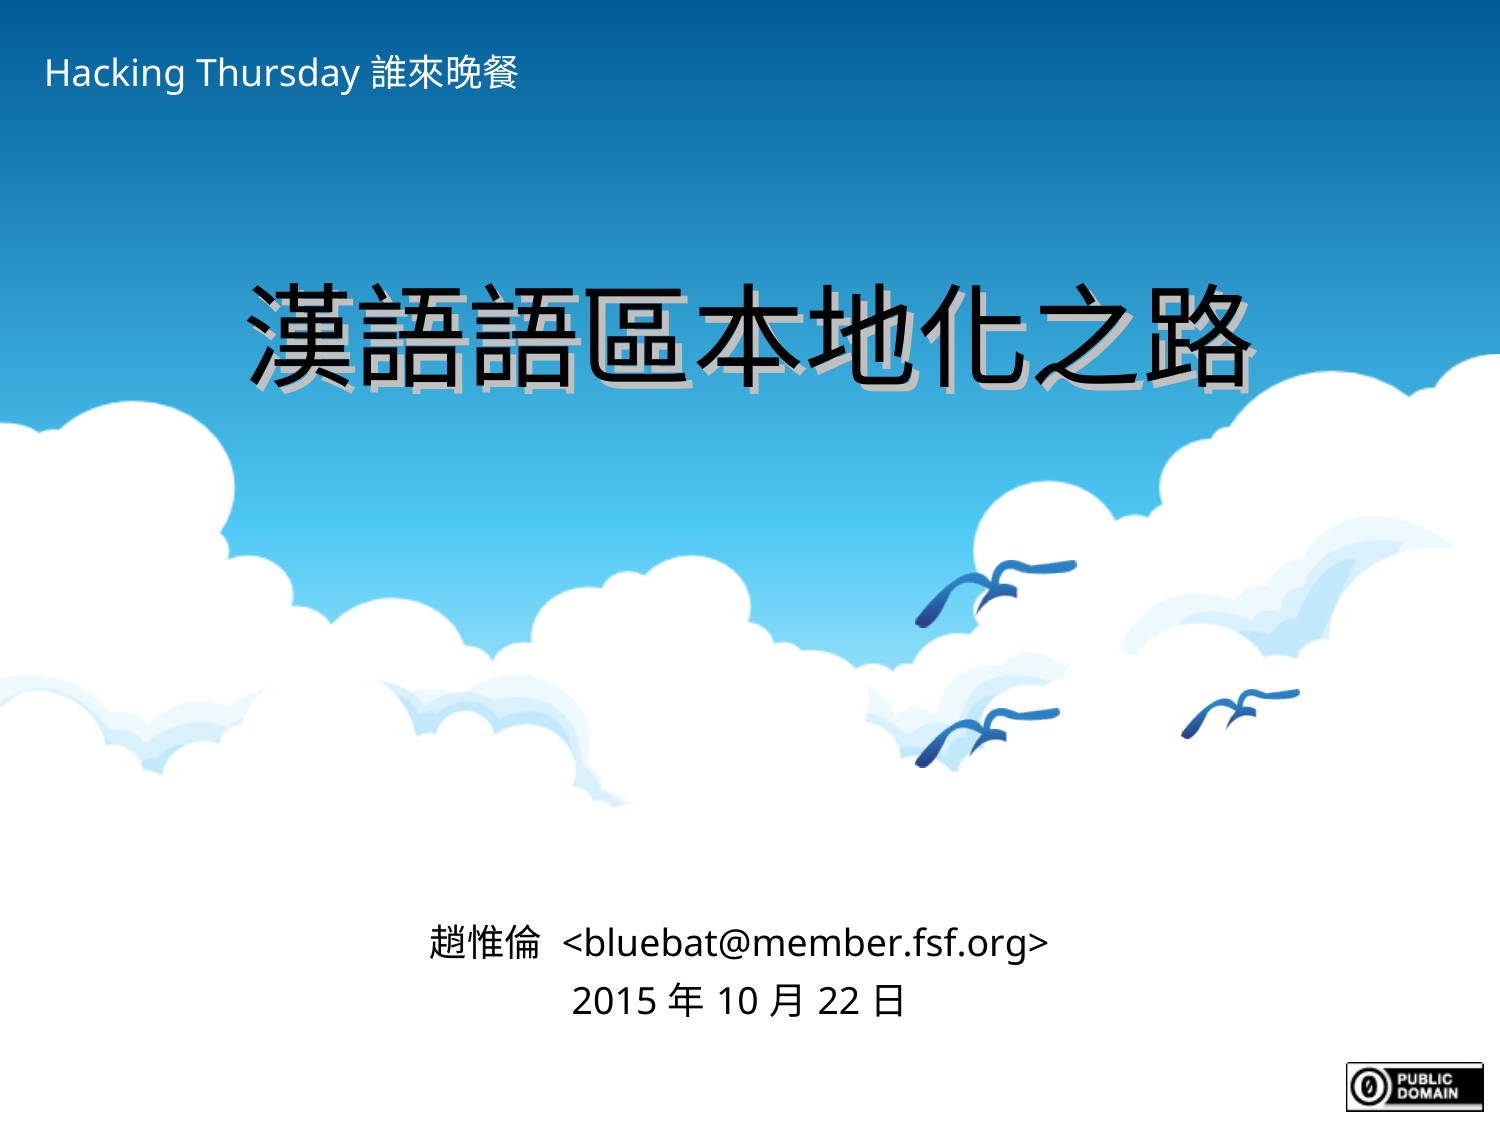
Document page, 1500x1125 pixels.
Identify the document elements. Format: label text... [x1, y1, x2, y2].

title 漢語語區本地化之路 [227, 199, 1273, 449]
picture [0, 354, 1500, 1125]
text_box 趙惟倫 <bluebat@member.fsf.org> 2015年10月22日 [338, 907, 1162, 1028]
text_box Hacking Thursday誰來晚餐 [29, 35, 1192, 106]
